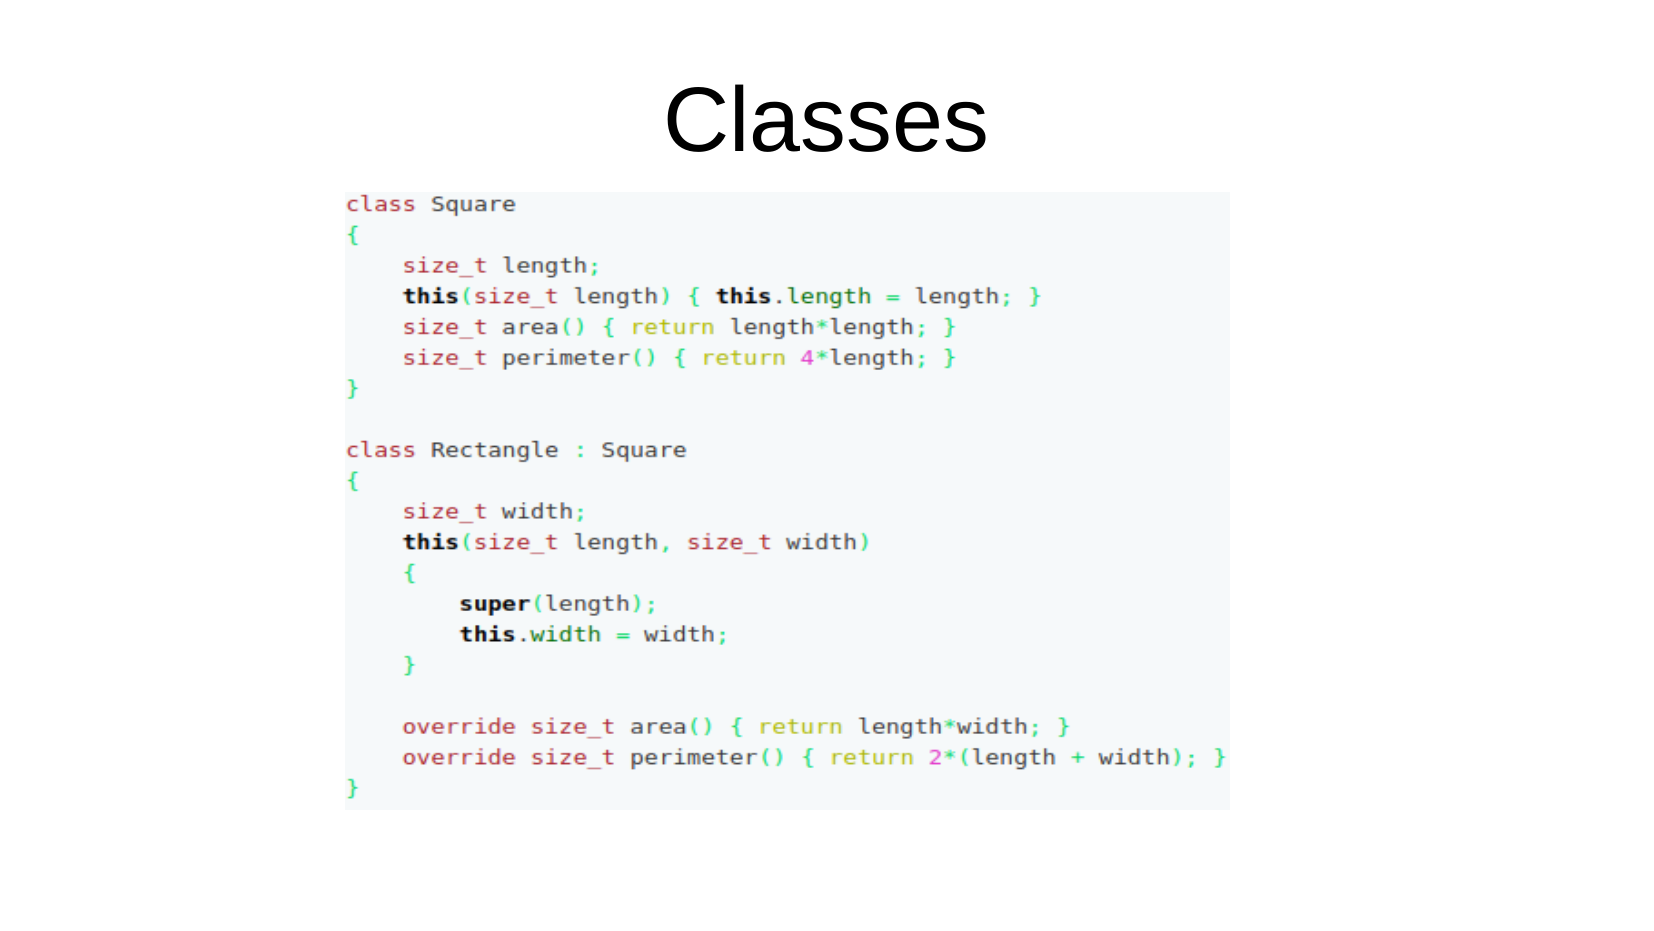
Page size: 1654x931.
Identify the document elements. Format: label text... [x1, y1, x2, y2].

title Classes [82, 37, 1571, 193]
picture [345, 192, 1230, 810]
